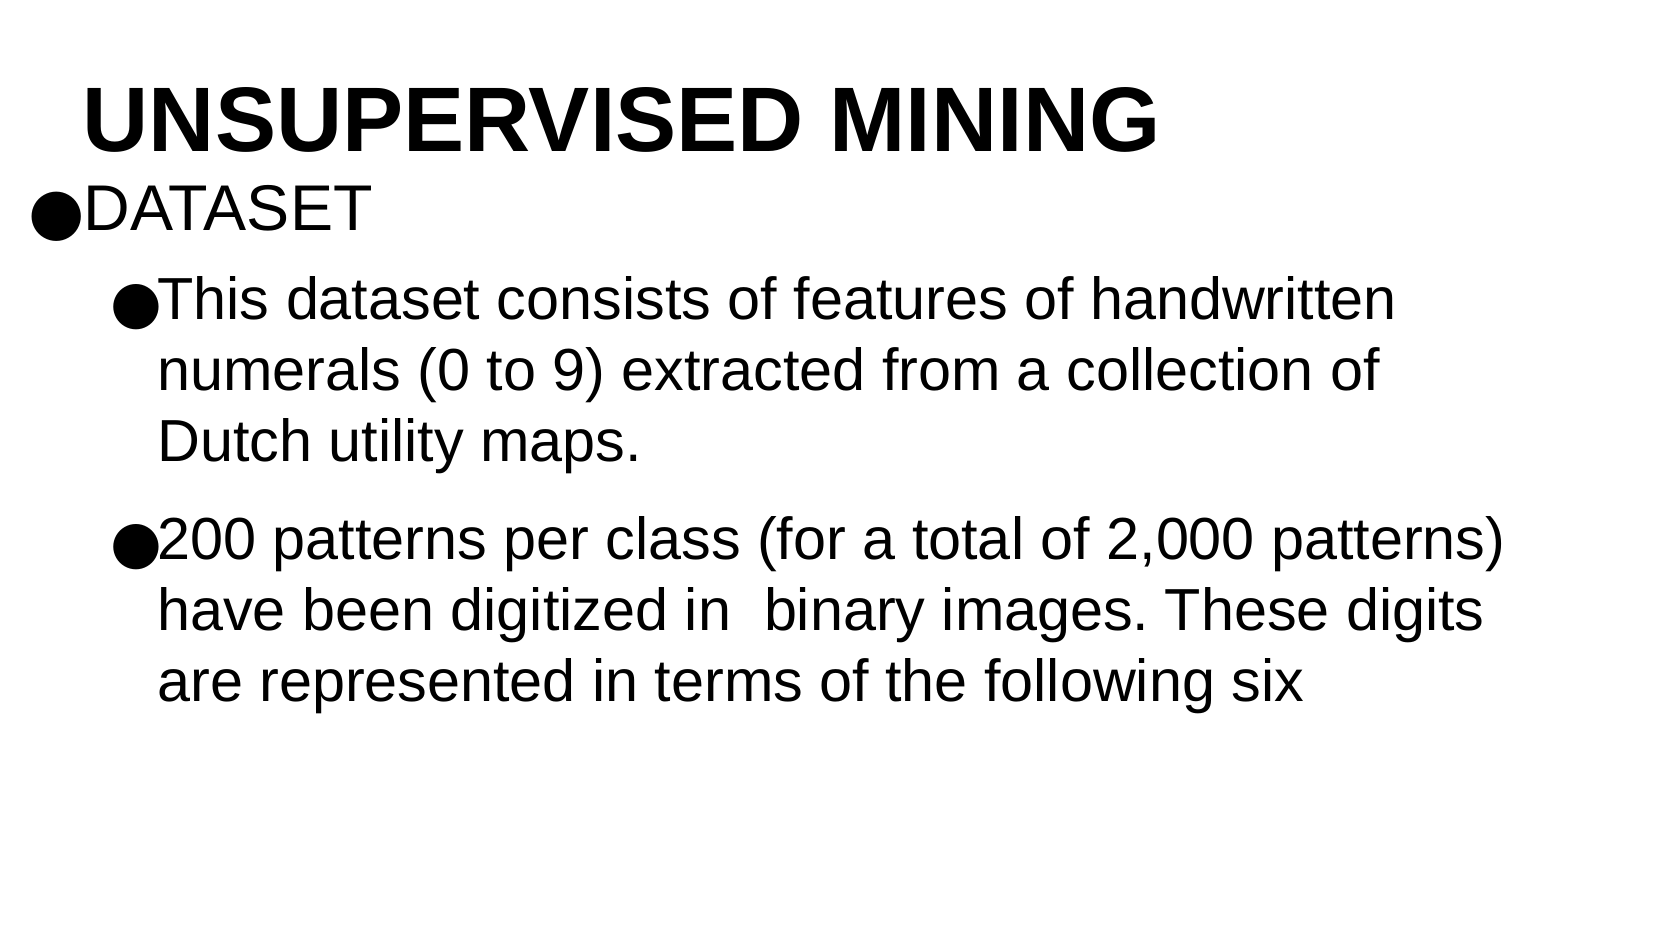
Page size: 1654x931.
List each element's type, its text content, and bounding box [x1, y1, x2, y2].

text_box This dataset consists of features of handwritten numerals (0 to 9) extracted from a collection of Dutch utility maps. 200 patterns per class (for a total of 2,000 patterns) have been digitized in binary images. These digits are represented in terms of the following six [94, 259, 1548, 768]
text_box UNSUPERVISED MINING [82, 37, 1571, 193]
text_box DATASET [11, 165, 496, 243]
